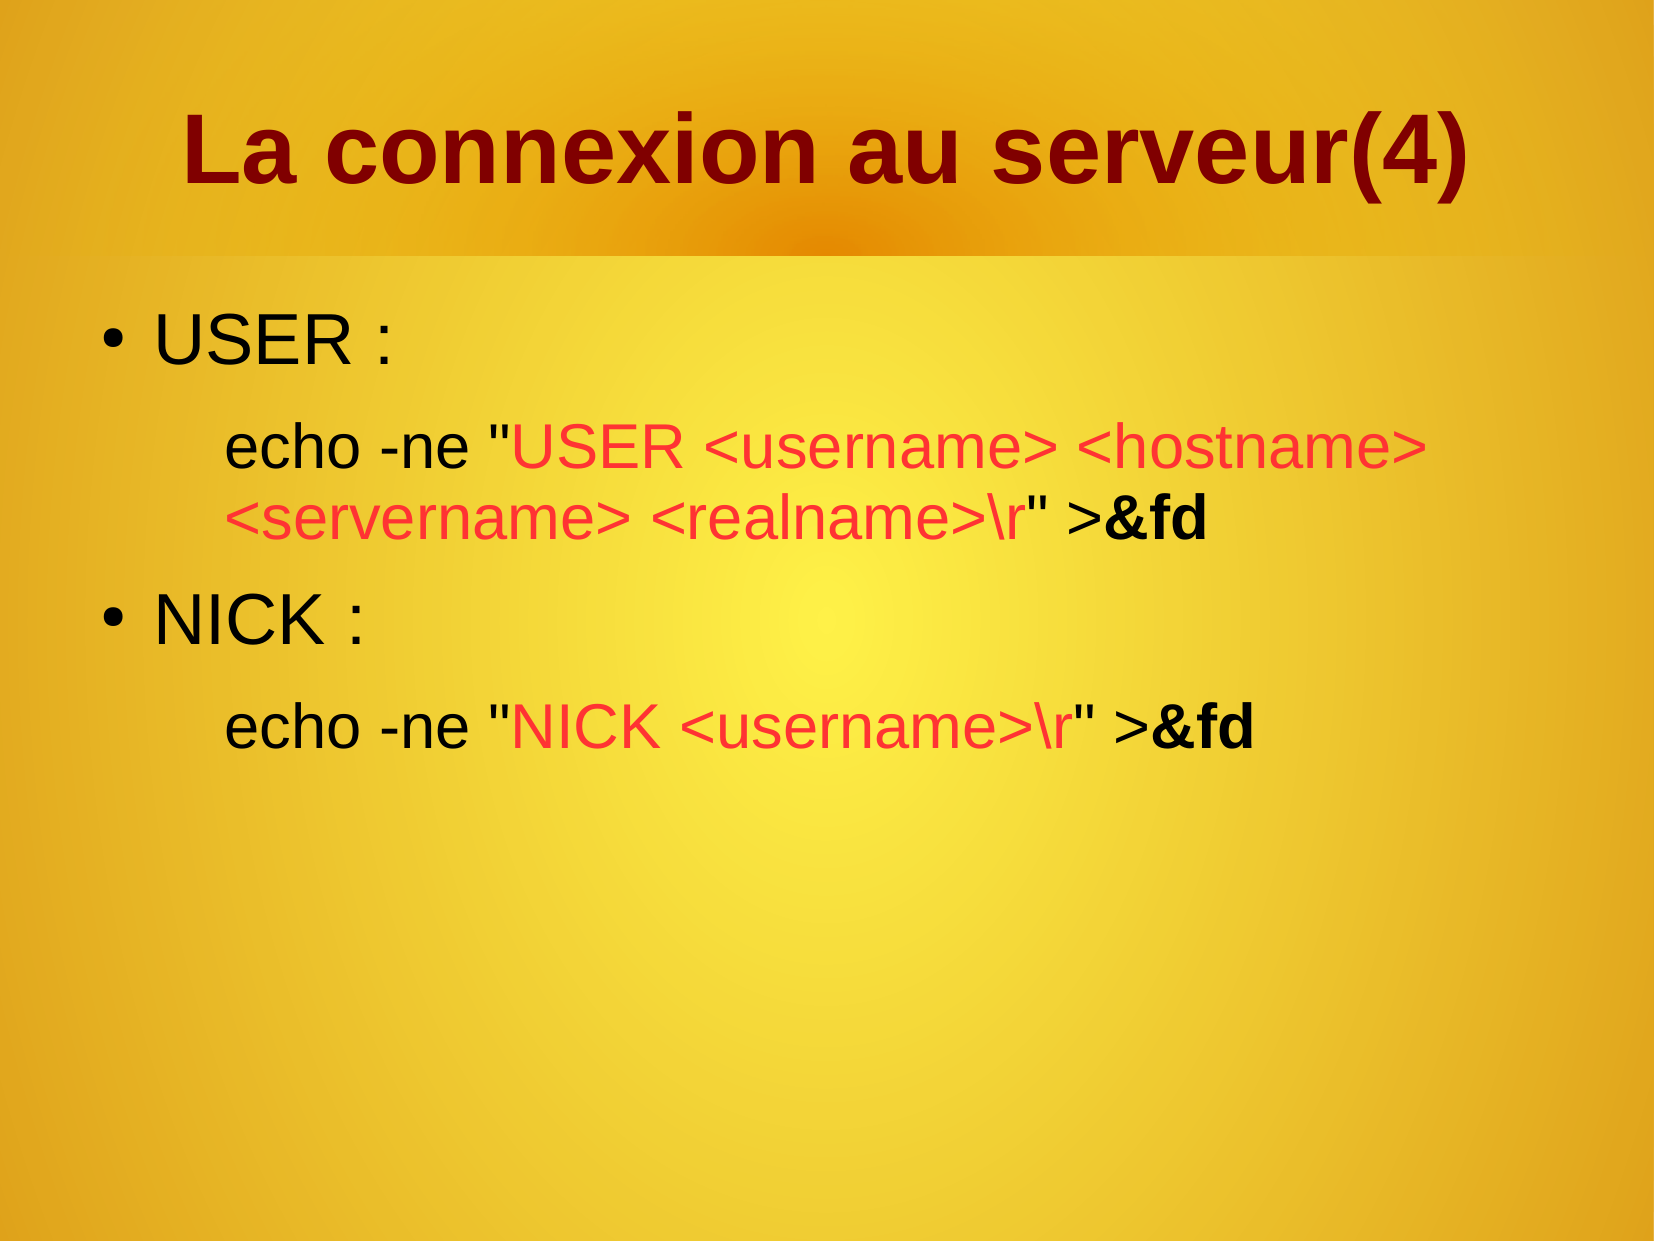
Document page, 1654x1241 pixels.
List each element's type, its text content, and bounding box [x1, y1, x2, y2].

title La connexion au serveur(4) [82, 47, 1571, 252]
list USER : echo -ne "USER <username> <hostname> <servername> <realname>\r" >&fd NICK : echo -ne "NICK <username>\r" >&fd [82, 299, 1571, 1019]
